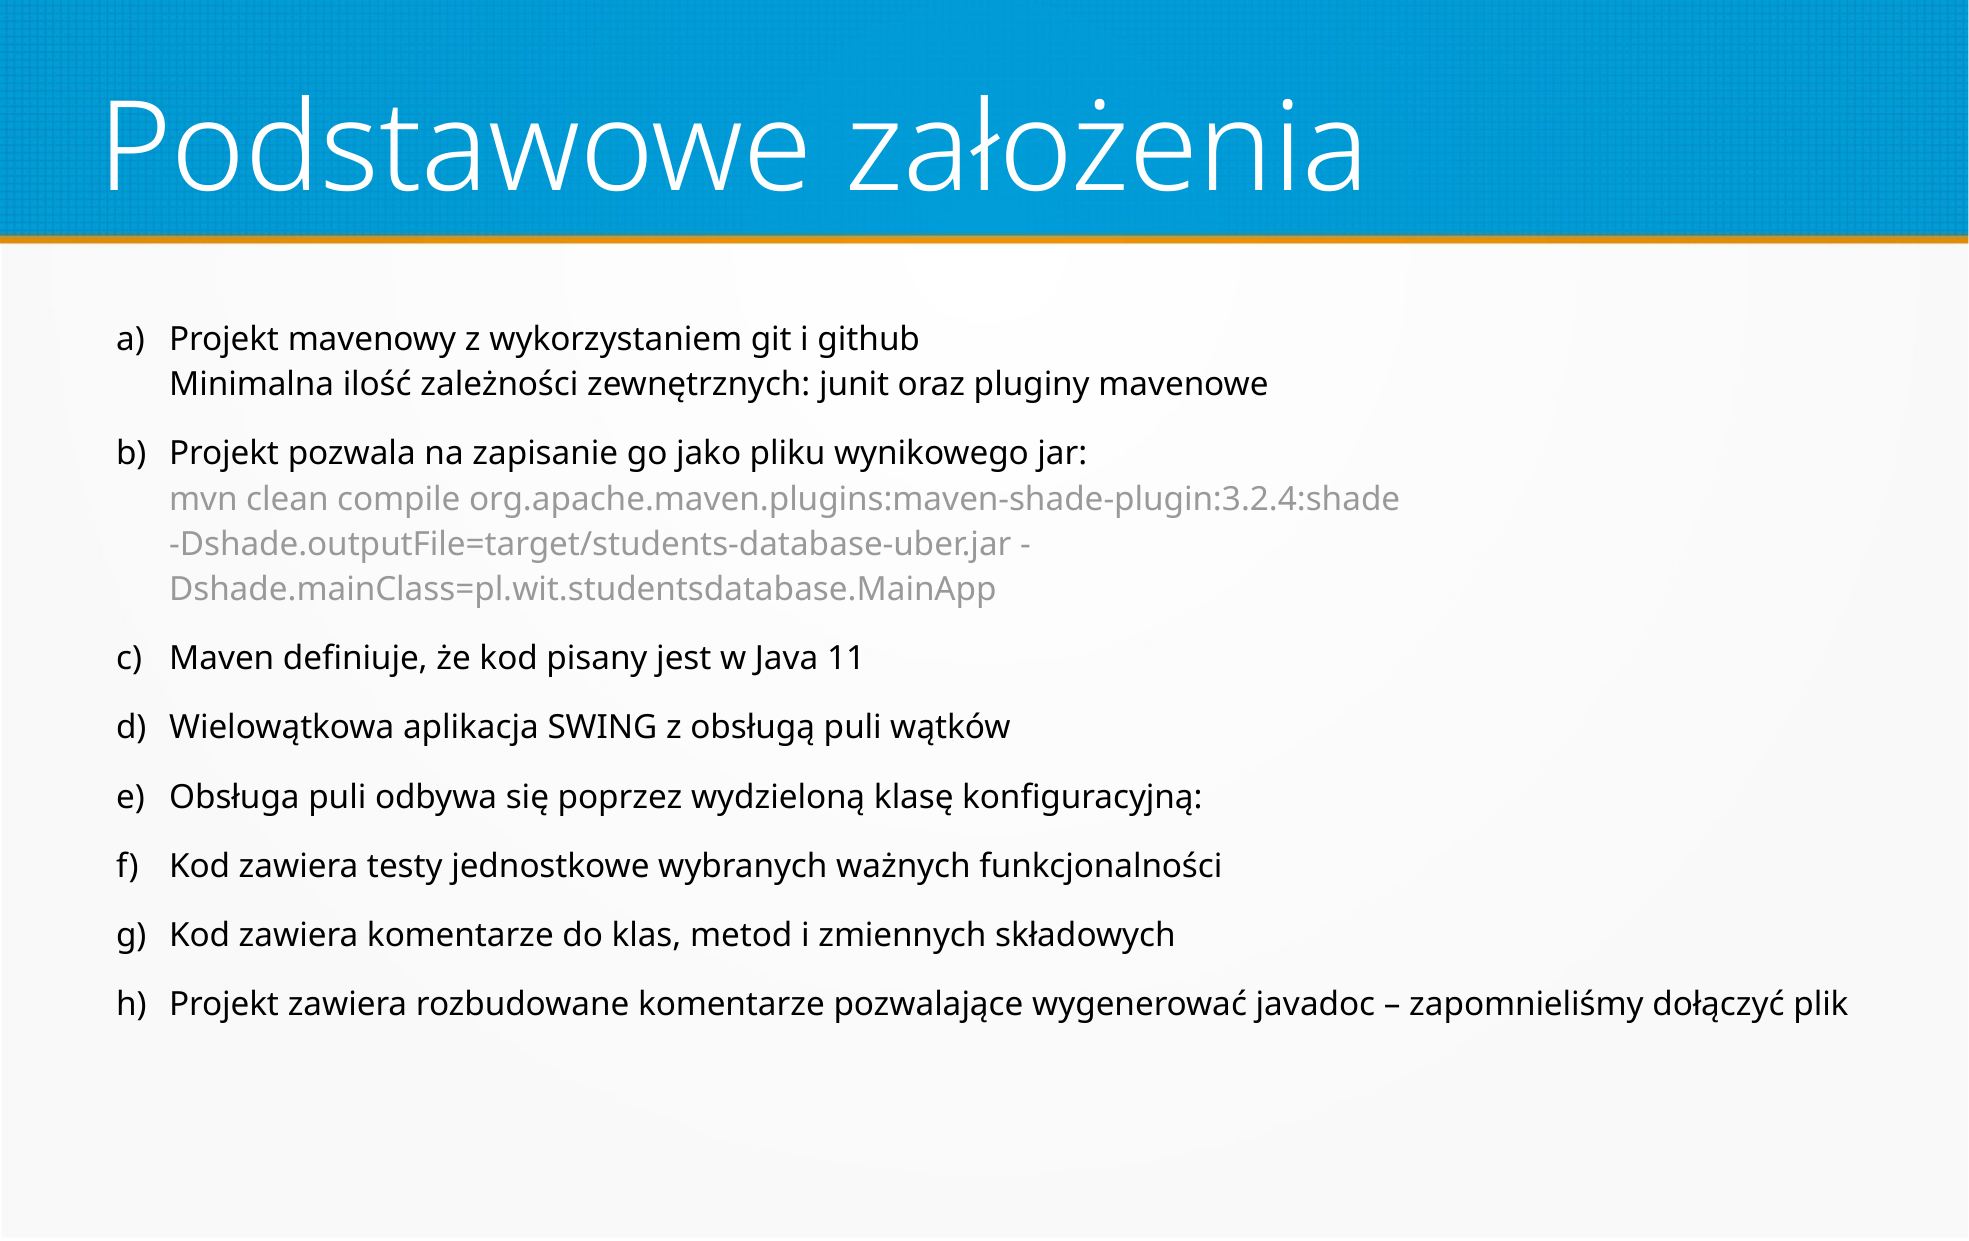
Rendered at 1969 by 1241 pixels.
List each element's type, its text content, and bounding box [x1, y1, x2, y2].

picture [0, 233, 1969, 1241]
list Projekt mavenowy z wykorzystaniem git i github Minimalna ilość zależności zewnętrznych: junit oraz pluginy mavenowe Projekt pozwala na zapisanie go jako pliku wynikowego jar: mvn clean compile org.apache.maven.plugins:maven-shade-plugin:3.2.4:shade -Dshade.outputFile=target/students-database-uber.jar -Dshade.mainClass=pl.wit.studentsdatabase.MainApp Maven definiuje, że kod pisany jest w Java 11 Wielowątkowa aplikacja SWING z obsługą puli wątków Obsługa puli odbywa się poprzez wydzieloną klasę konfiguracyjną: Kod zawiera testy jednostkowe wybranych ważnych funkcjonalności Kod zawiera komentarze do klas, metod i zmiennych składowych Projekt zawiera rozbudowane komentarze pozwalające wygenerować javadoc – zapomnieliśmy dołączyć plik [98, 315, 1861, 1081]
title Podstawowe założenia [98, 19, 1870, 227]
